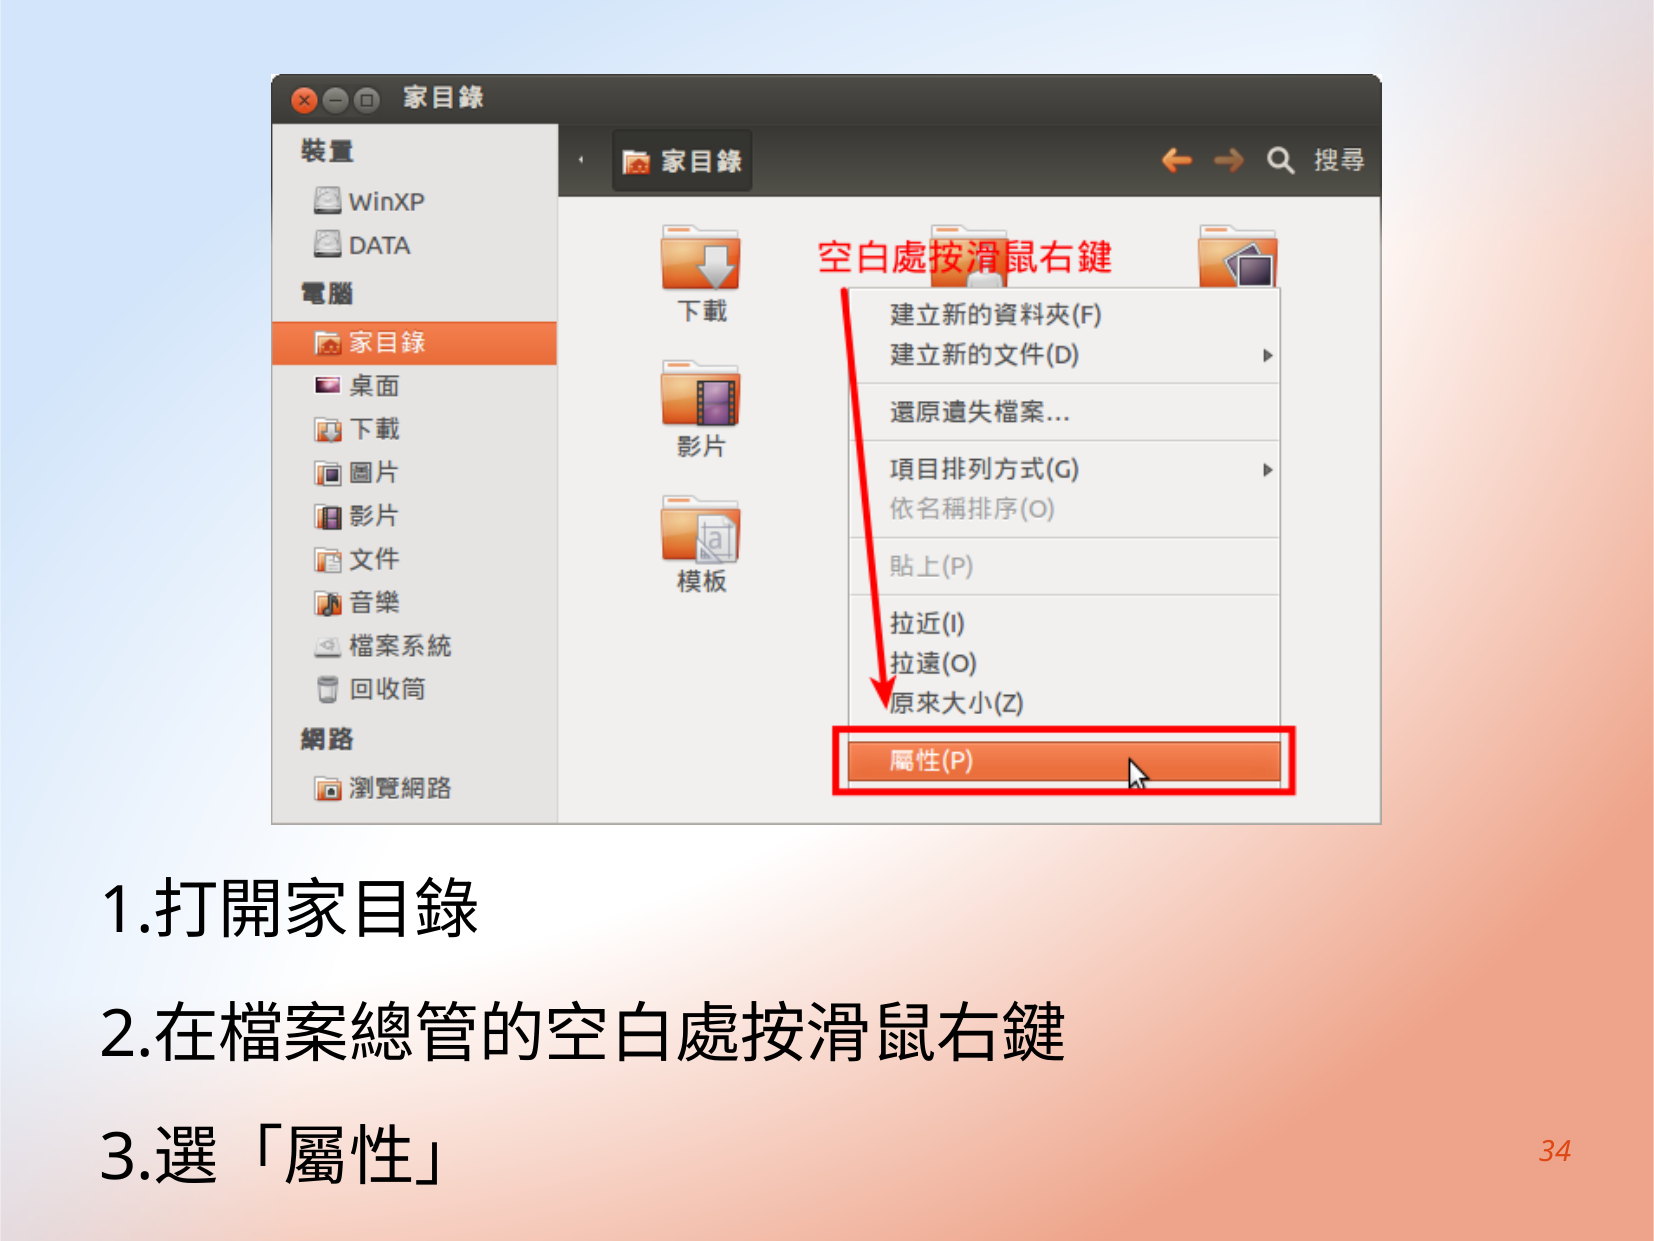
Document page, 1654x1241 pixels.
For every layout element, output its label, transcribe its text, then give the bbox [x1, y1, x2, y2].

picture [0, 0, 1654, 1241]
list 打開家目錄 在檔案總管的空白處按滑鼠右鍵 選「屬性」 [82, 857, 1571, 1201]
